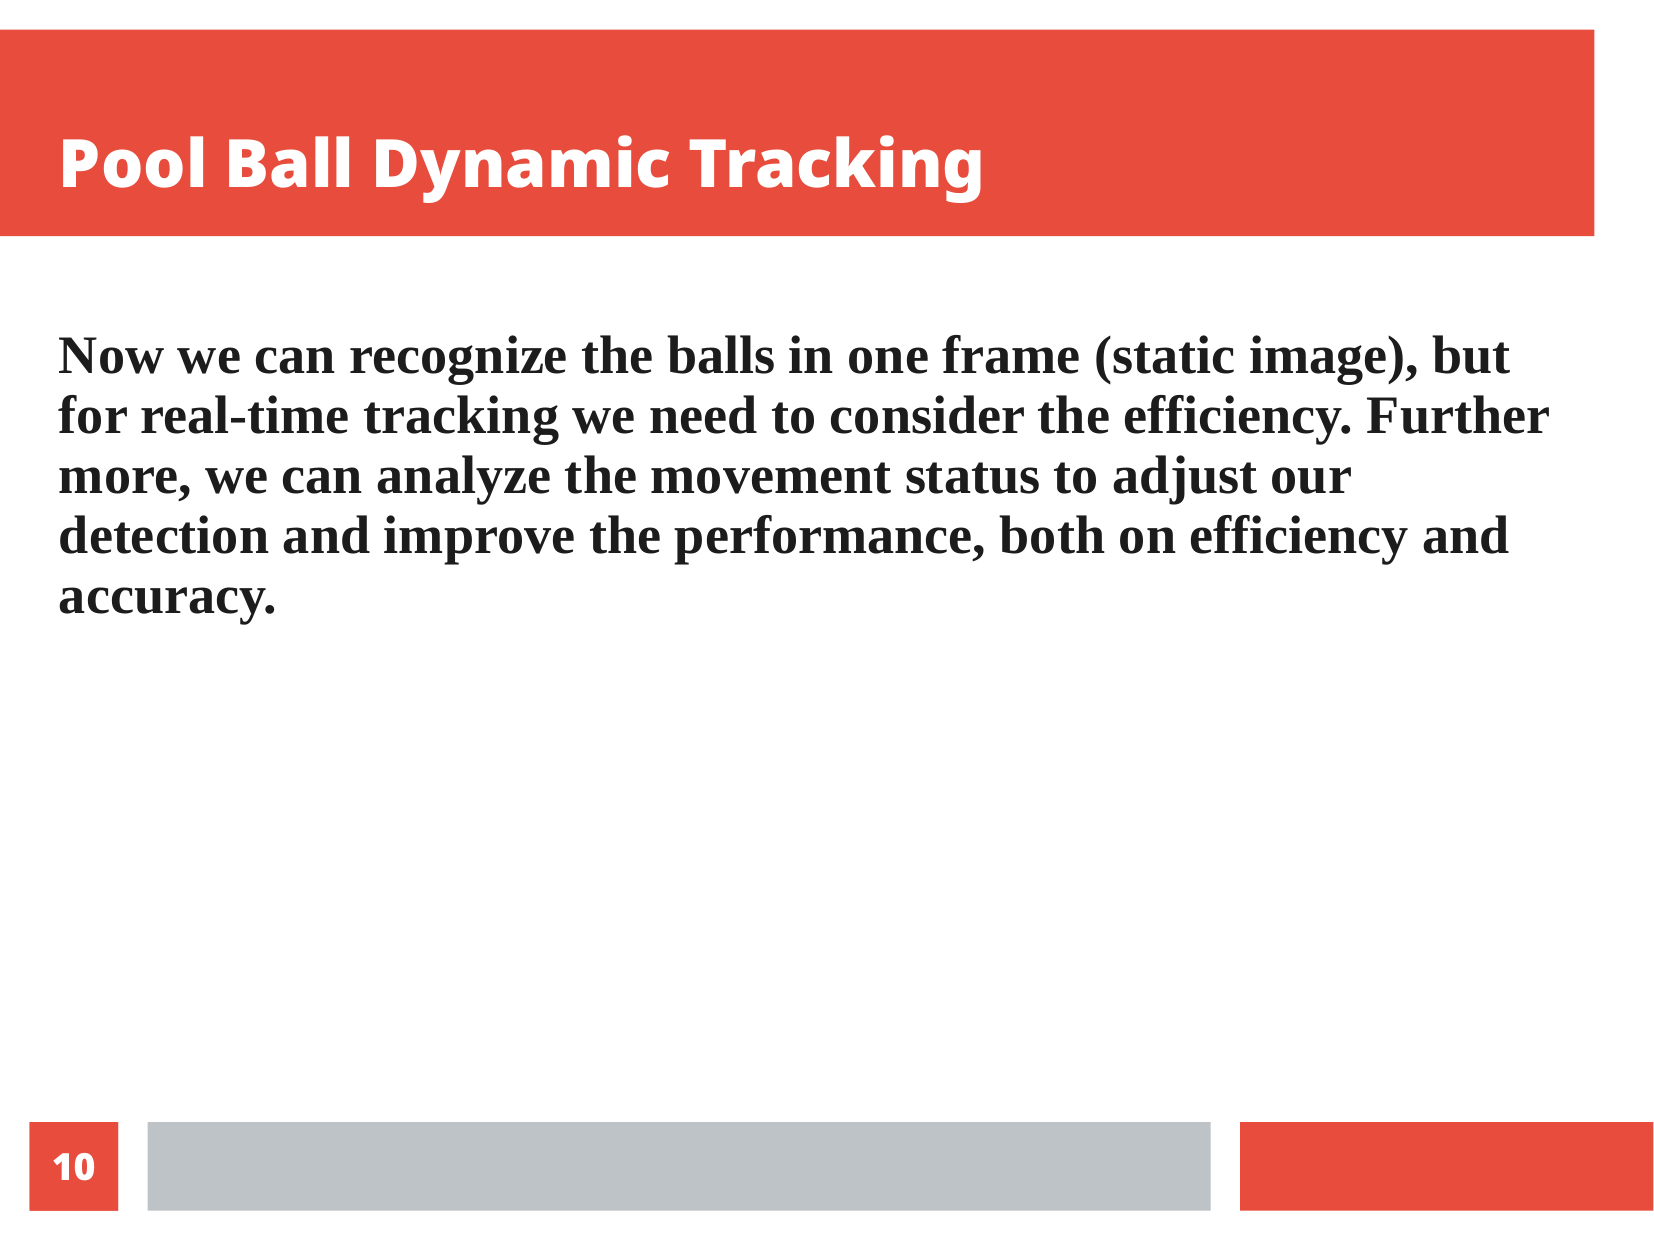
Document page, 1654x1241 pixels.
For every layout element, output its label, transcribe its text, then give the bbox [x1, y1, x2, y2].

list Now we can recognize the balls in one frame (static image), but for real-time tracking we need to consider the efficiency. Further more, we can analyze the movement status to adjust our detection and improve the performance, both on efficiency and accuracy. [59, 324, 1565, 1093]
title Pool Ball Dynamic Tracking [59, 59, 1595, 207]
